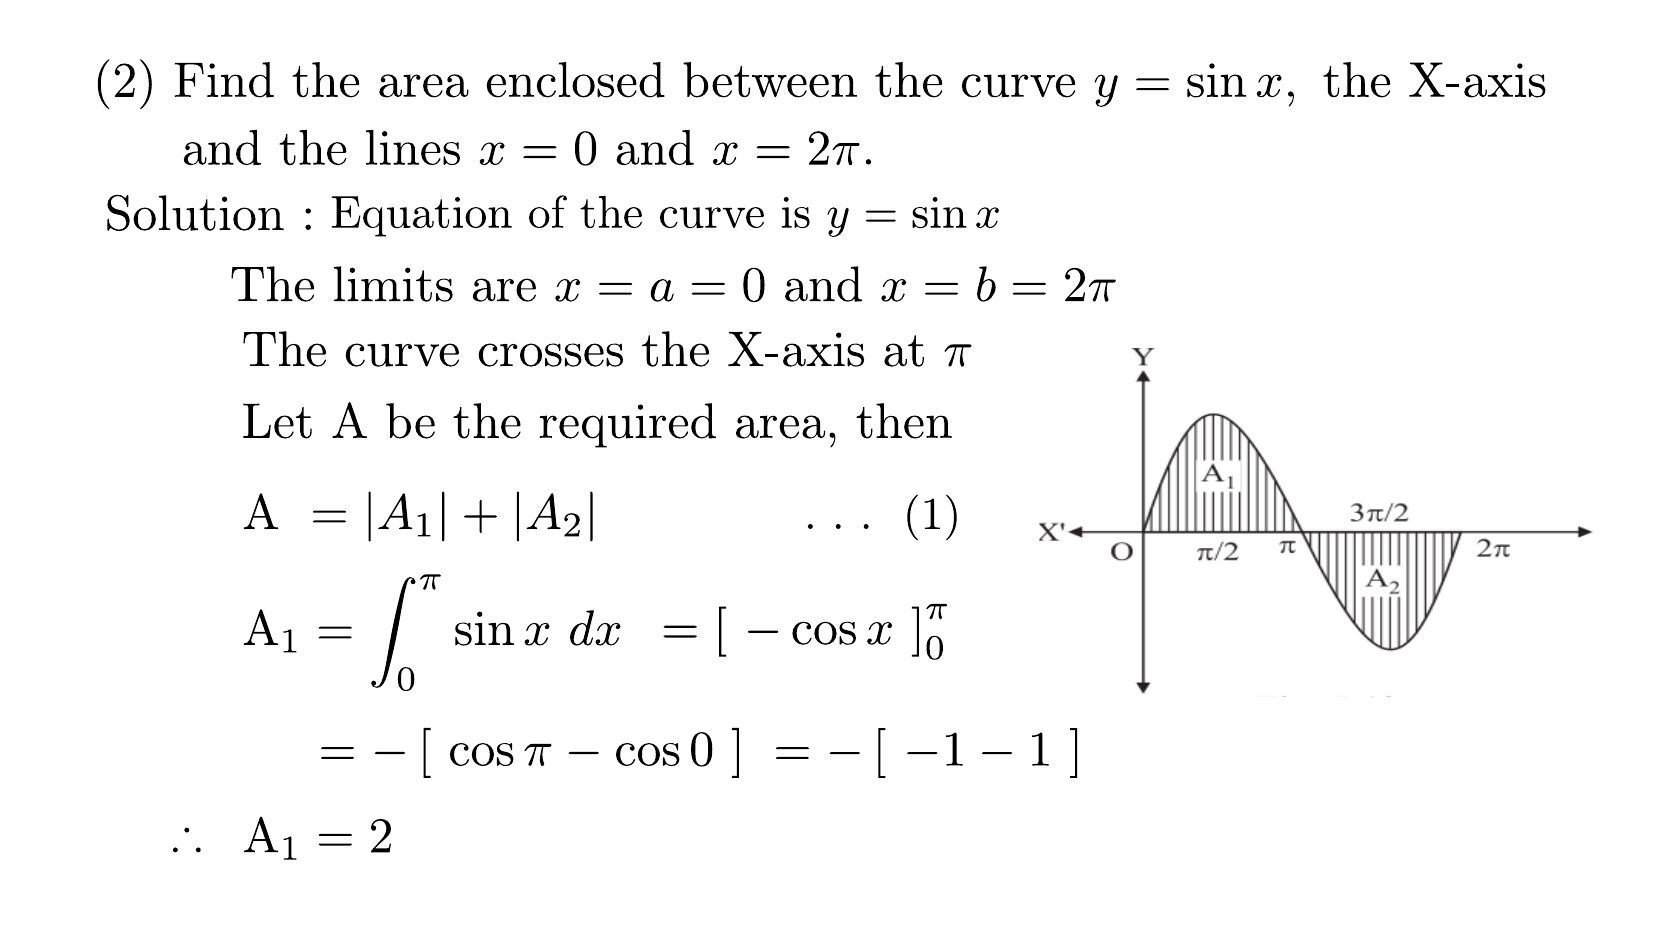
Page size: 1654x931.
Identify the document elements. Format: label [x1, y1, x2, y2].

text_box [806, 494, 957, 541]
text_box [775, 728, 1078, 778]
picture [1039, 330, 1595, 697]
title [47, 37, 1607, 910]
text_box [320, 727, 739, 778]
text_box [95, 59, 1546, 110]
text_box [243, 402, 952, 448]
text_box [107, 194, 311, 232]
text_box [172, 827, 201, 853]
text_box [243, 331, 972, 367]
text_box [663, 603, 948, 660]
text_box [331, 195, 999, 237]
text_box [243, 816, 391, 860]
text_box [183, 129, 872, 166]
text_box [243, 574, 621, 692]
text_box [231, 266, 1116, 303]
text_box [243, 491, 593, 542]
